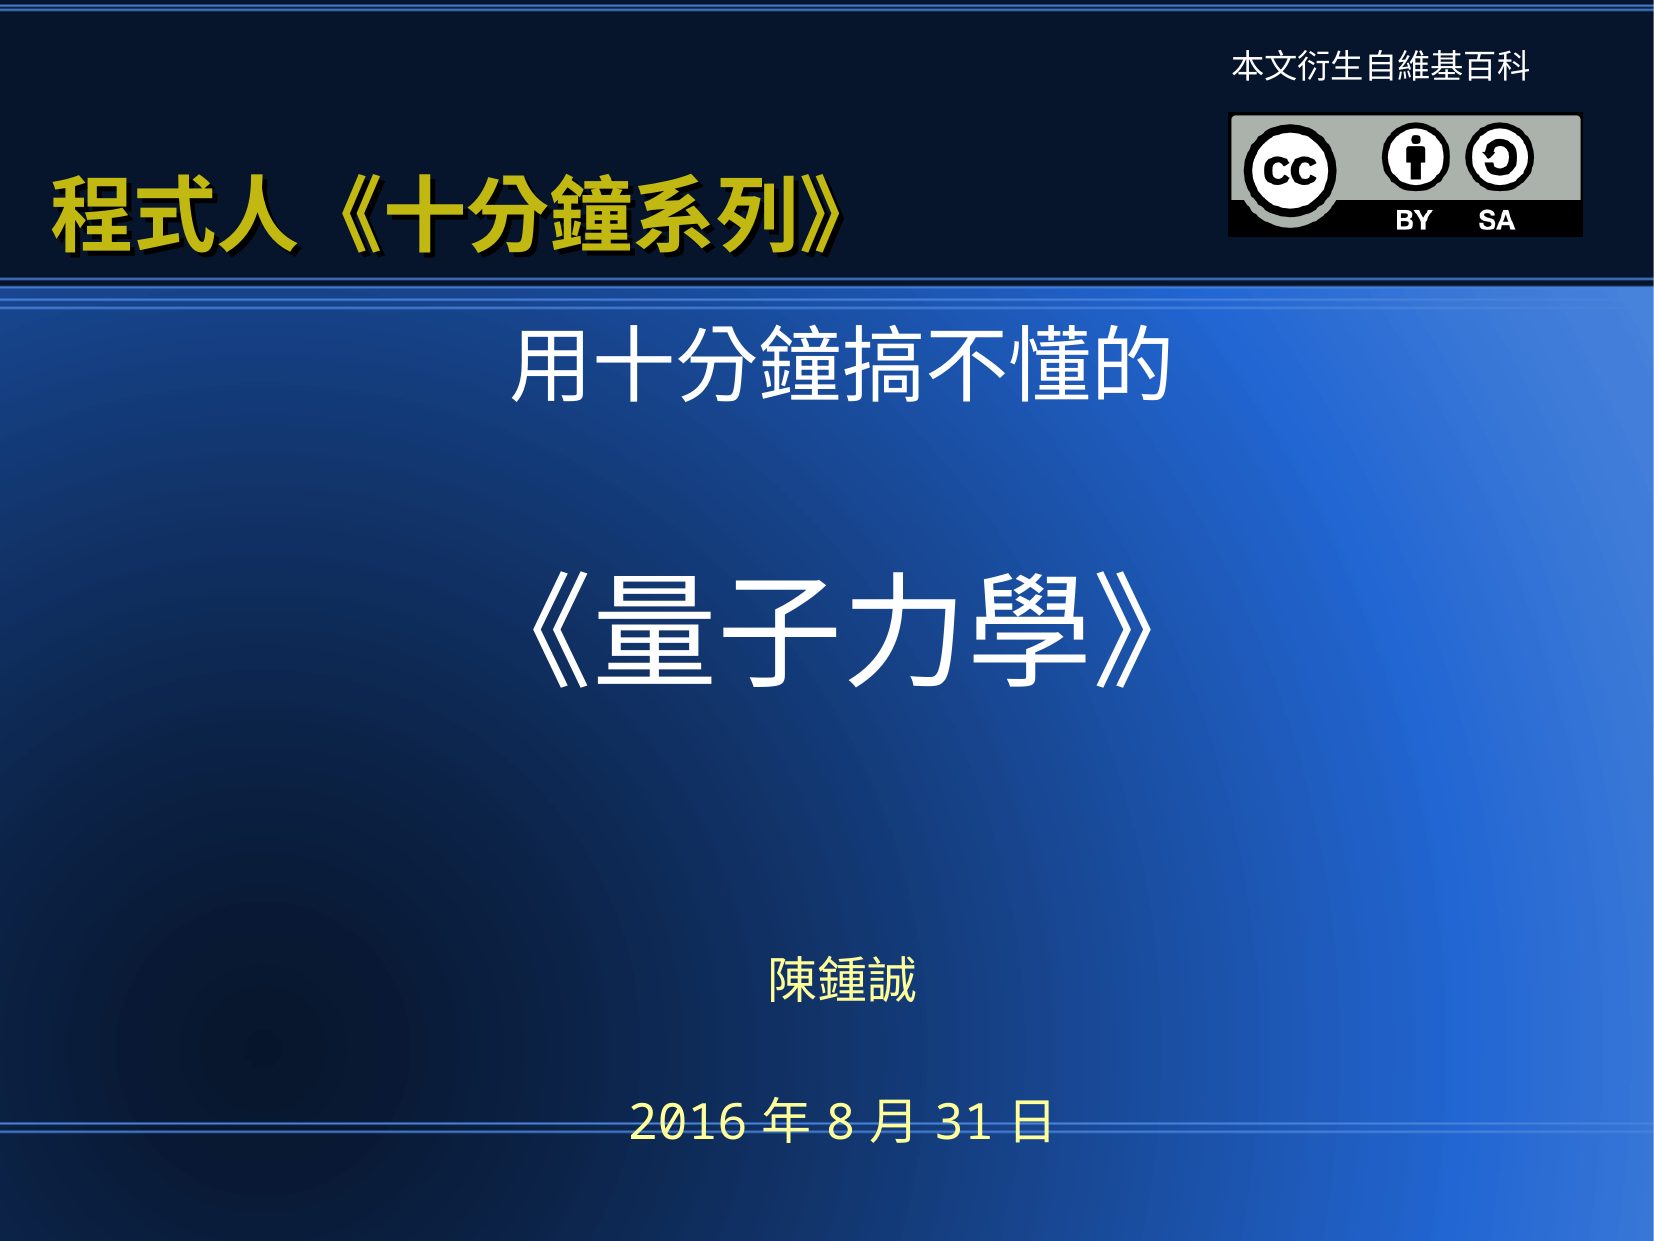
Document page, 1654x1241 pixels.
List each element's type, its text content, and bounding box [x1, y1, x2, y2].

subtitle 用十分鐘搞不懂的 《量子力學》 陳鍾誠 2016年8月31日 [59, 326, 1626, 1126]
picture [0, 0, 1654, 1241]
text_box 本文衍生自維基百科 [1216, 32, 1622, 95]
text_box 程式人《十分鐘系列》 [35, 141, 981, 343]
